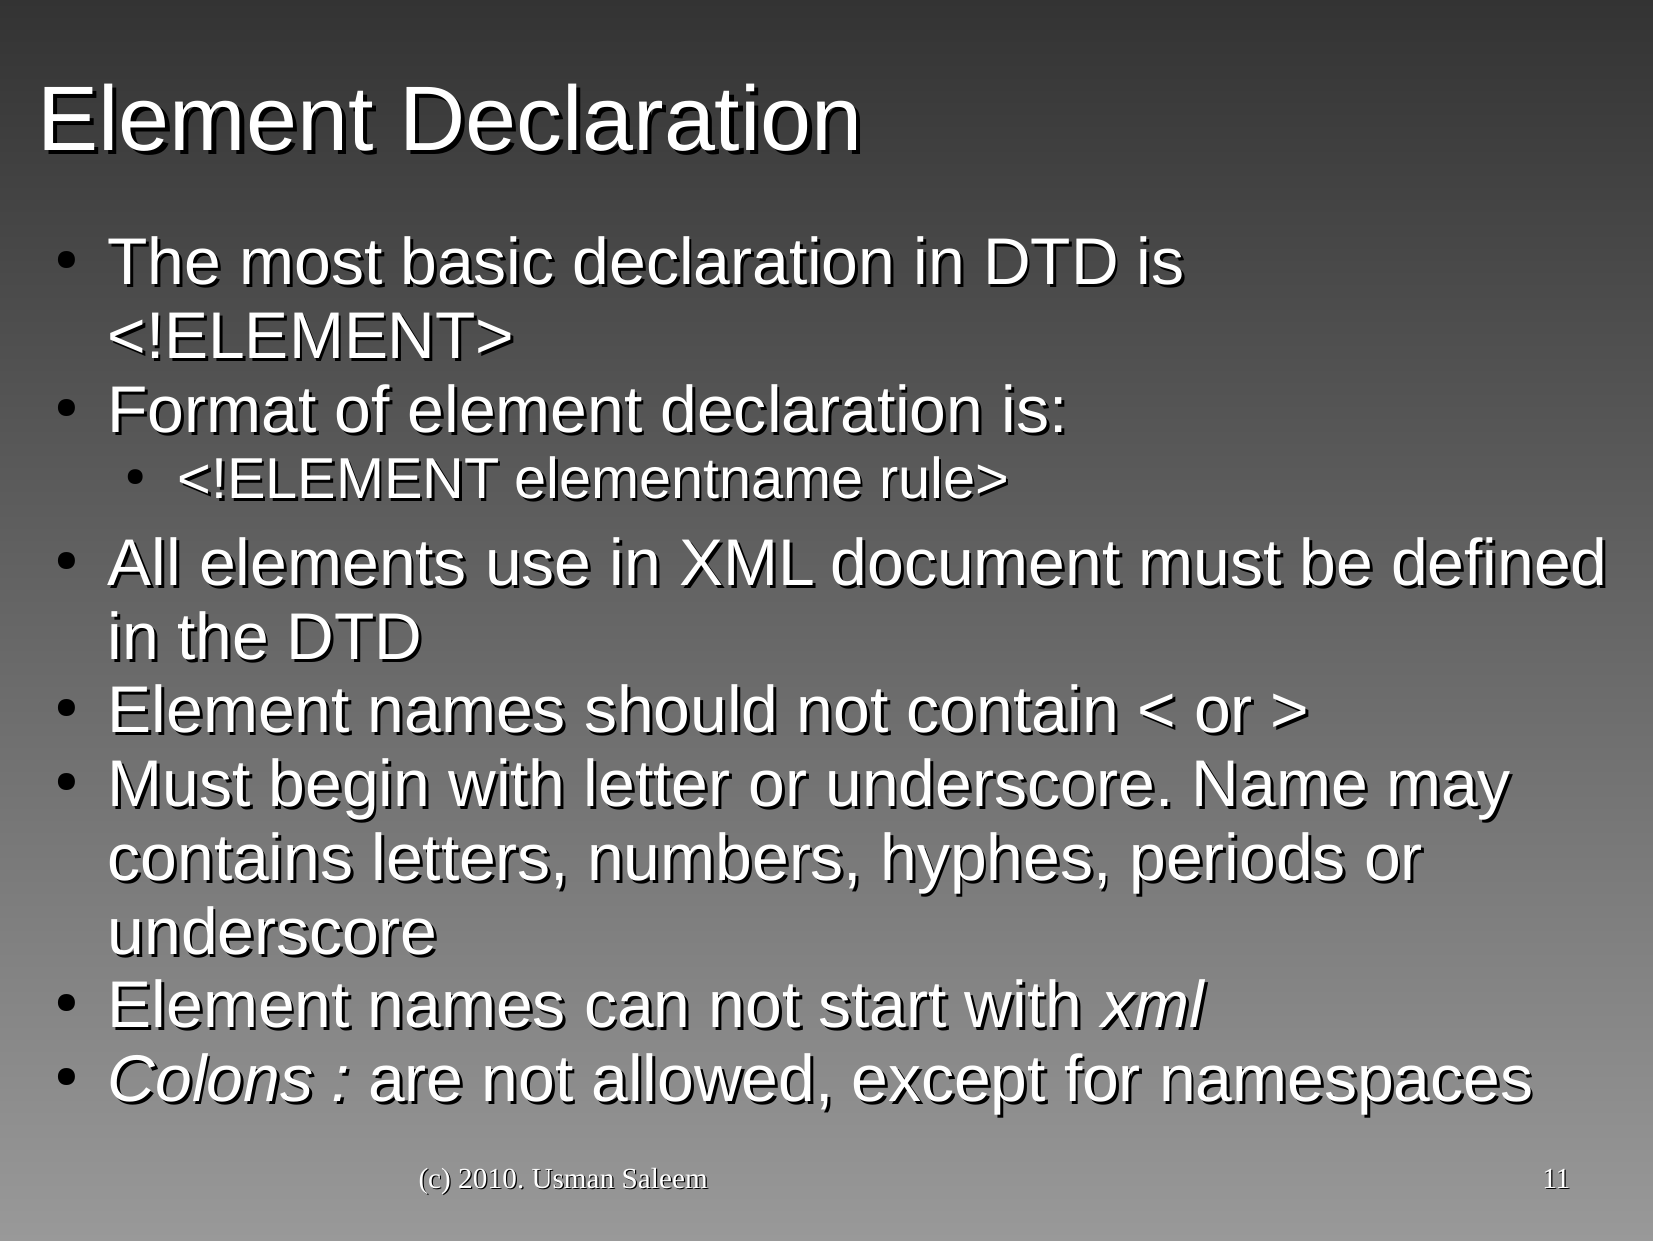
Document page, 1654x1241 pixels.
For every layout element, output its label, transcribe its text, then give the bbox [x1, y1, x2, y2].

list The most basic declaration in DTD is <!ELEMENT> Format of element declaration is: <!ELEMENT elementname rule> All elements use in XML document must be defined in the DTD Element names should not contain < or > Must begin with letter or underscore. Name may contains letters, numbers, hyphes, periods or underscore Element names can not start with xml Colons : are not allowed, except for namespaces [37, 225, 1613, 1126]
title Element Declaration [37, 56, 1613, 181]
